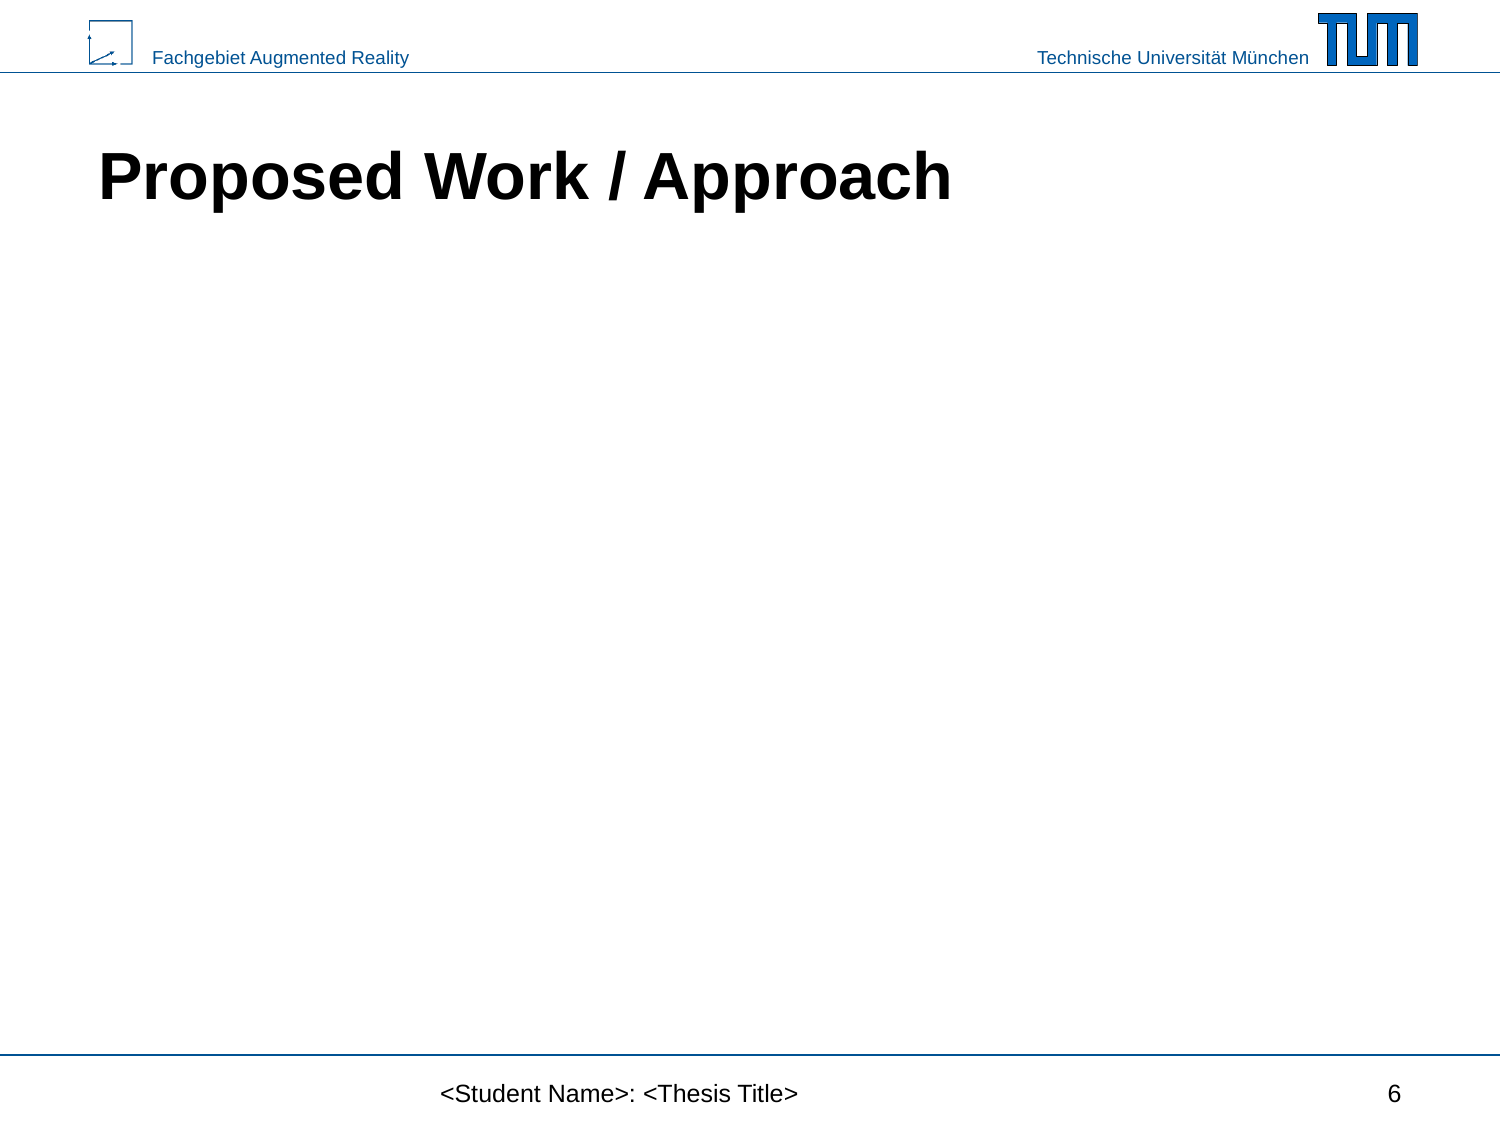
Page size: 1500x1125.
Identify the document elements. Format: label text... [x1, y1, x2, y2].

title Proposed Work / Approach [83, 120, 1417, 221]
footer <Student Name>: <Thesis Title> [425, 1067, 1075, 1118]
picture [83, 14, 136, 68]
slide_number 3 [1104, 1067, 1417, 1118]
